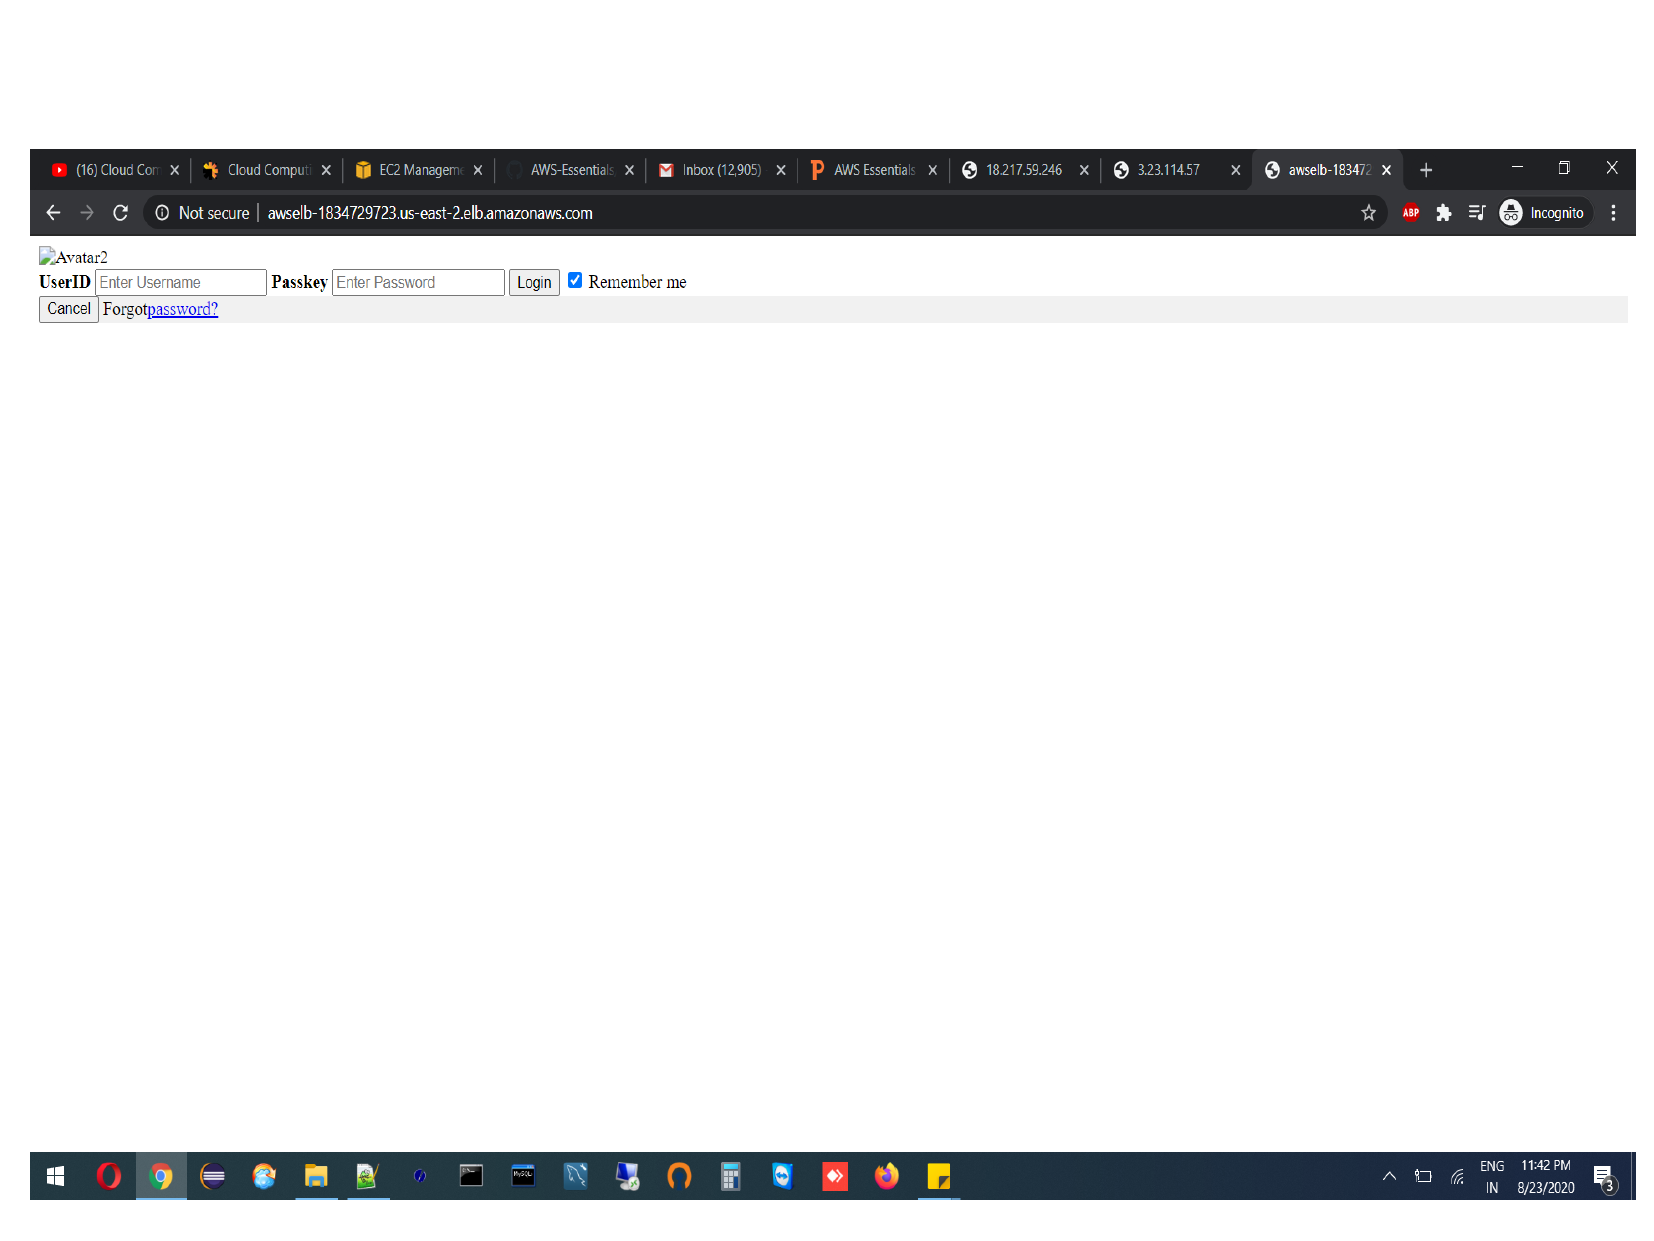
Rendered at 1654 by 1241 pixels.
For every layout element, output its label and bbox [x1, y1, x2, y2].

picture [30, 149, 1636, 1201]
